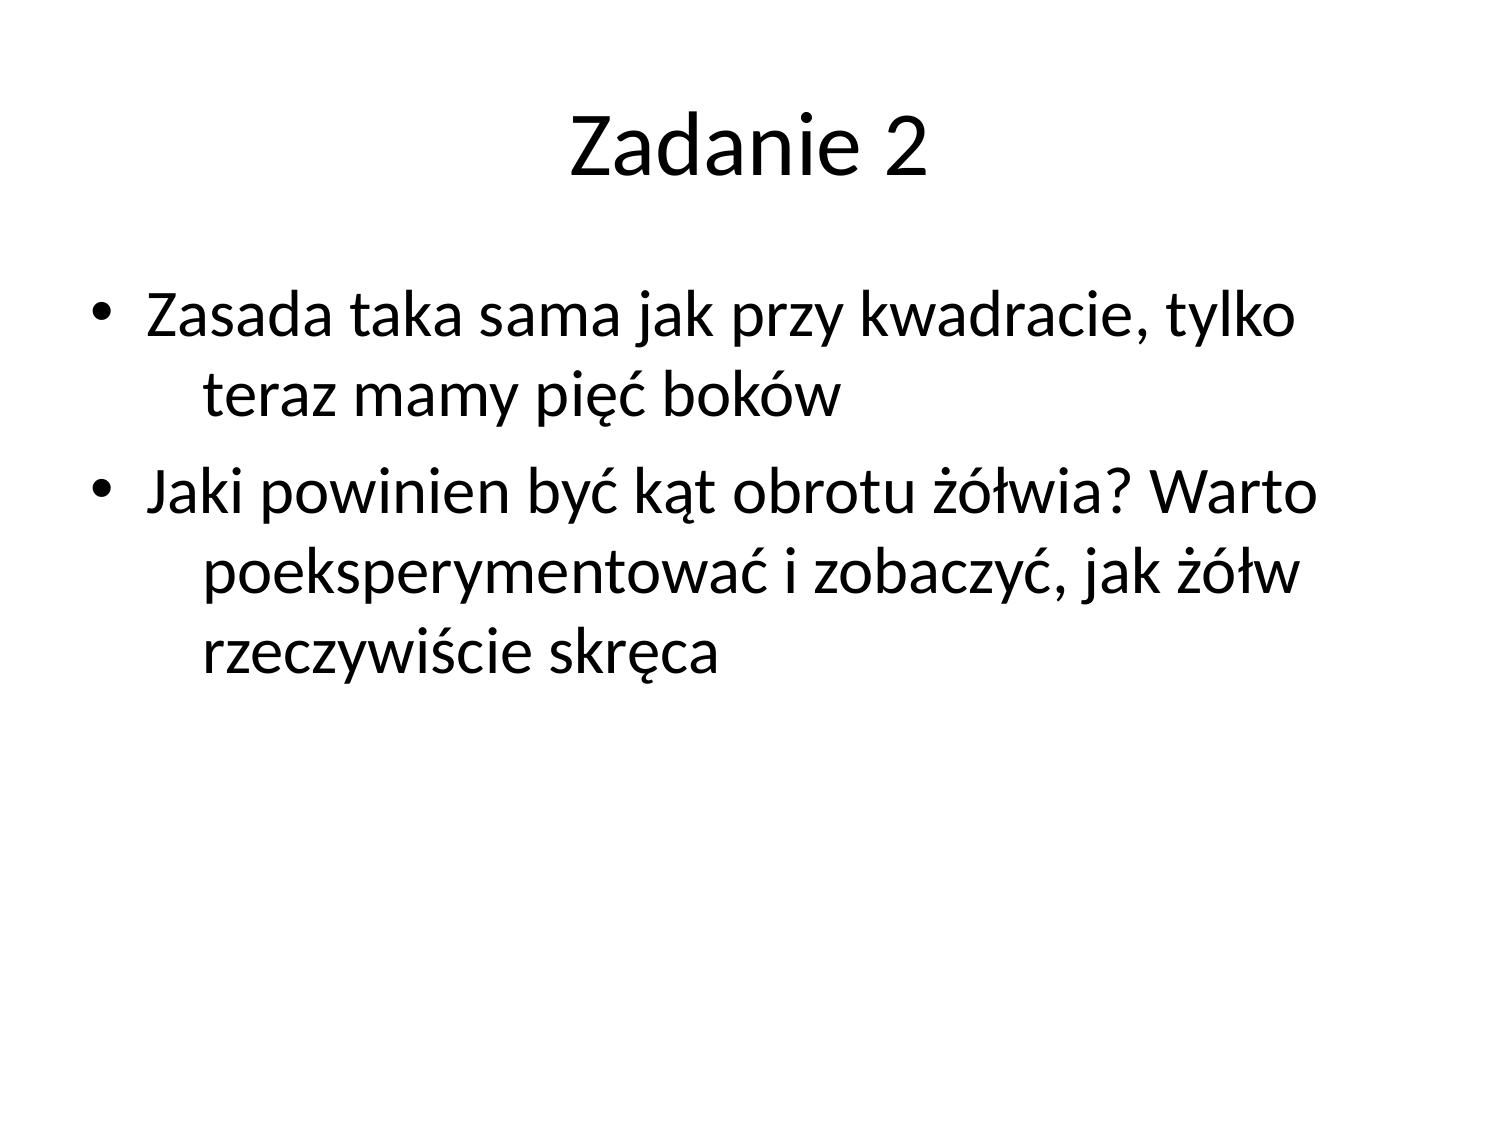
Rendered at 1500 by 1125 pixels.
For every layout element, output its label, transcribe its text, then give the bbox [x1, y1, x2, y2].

list Zasada taka sama jak przy kwadracie, tylko teraz mamy pięć boków Jaki powinien być kąt obrotu żółwia? Warto poeksperymentować i zobaczyć, jak żółw rzeczywiście skręca [75, 262, 1426, 1005]
title Zadanie 2 [75, 45, 1426, 233]
